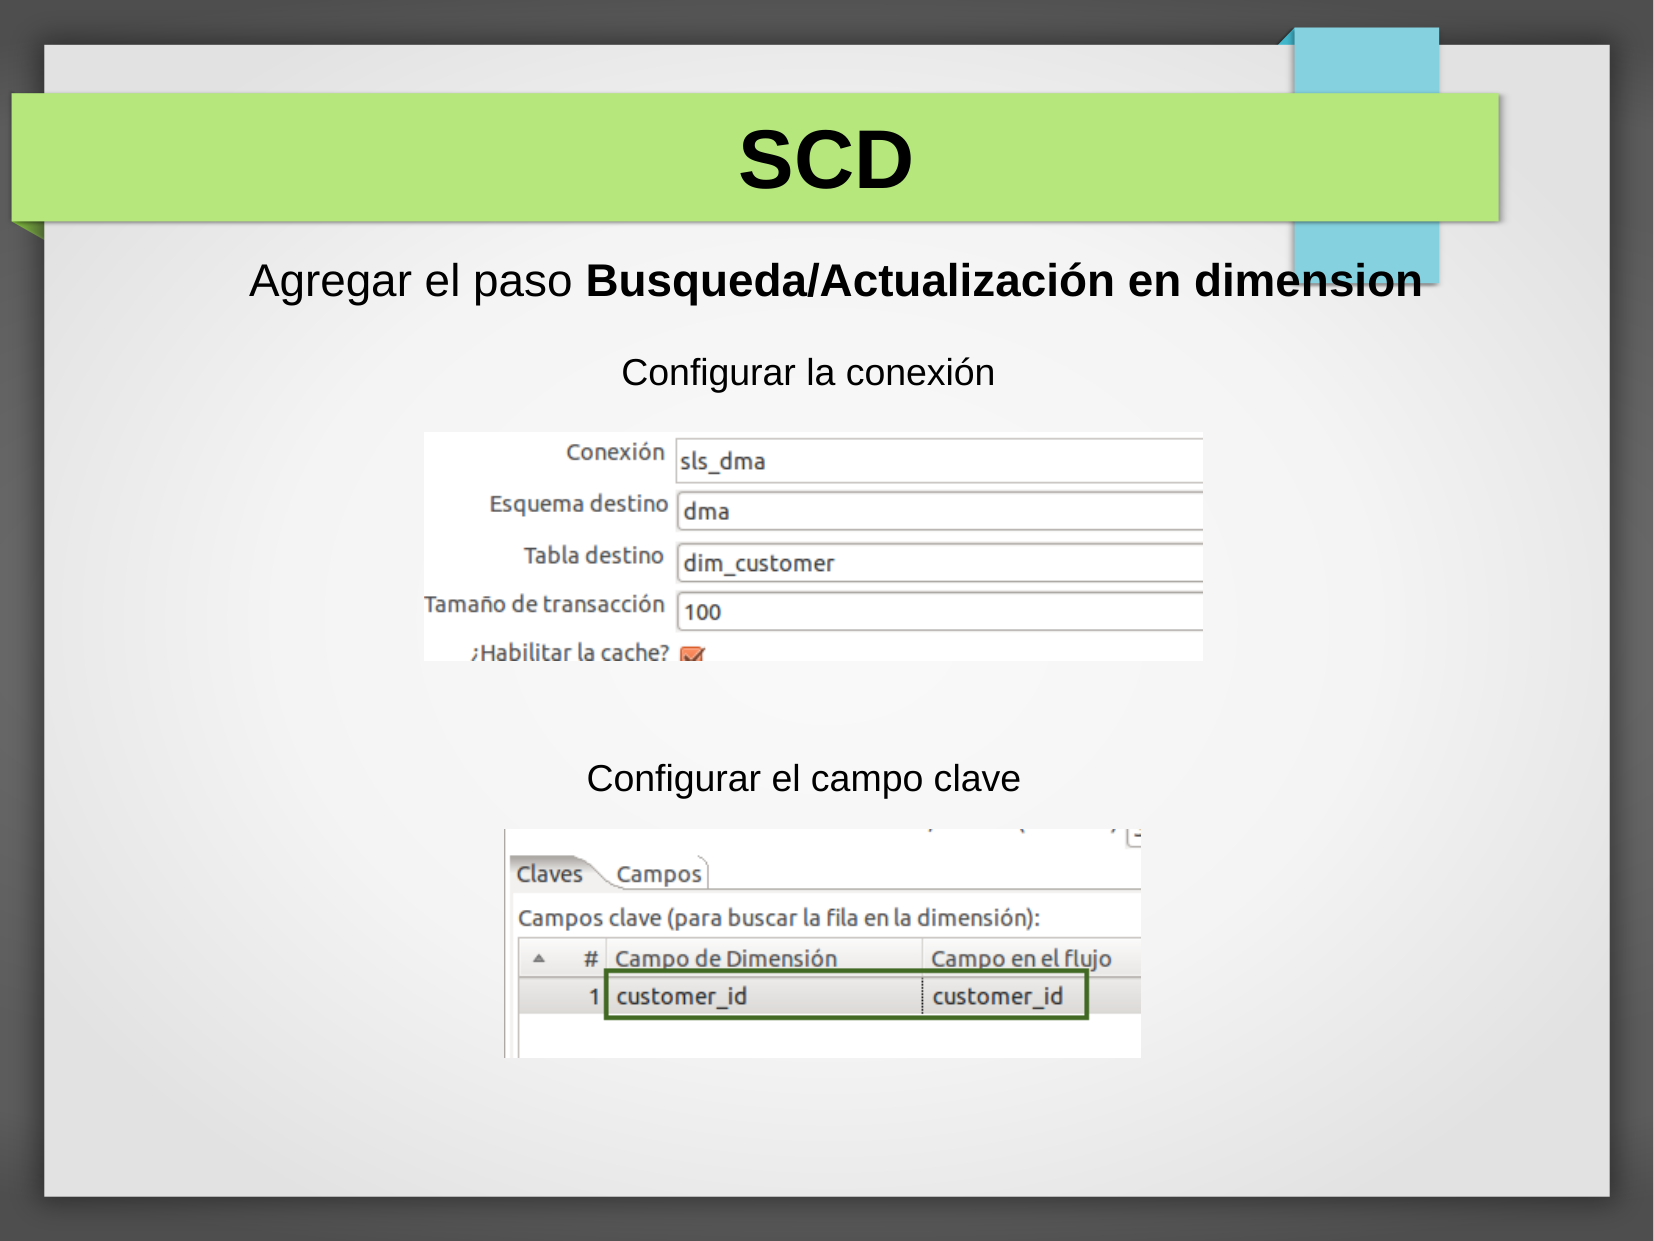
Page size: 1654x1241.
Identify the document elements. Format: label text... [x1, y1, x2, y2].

text_box Configurar la conexión [606, 343, 1011, 401]
title SCD [70, 106, 1583, 213]
text_box Agregar el paso Busqueda/Actualización en dimension [234, 247, 1439, 314]
text_box Configurar el campo clave [571, 750, 1037, 808]
picture [0, 0, 1654, 1241]
